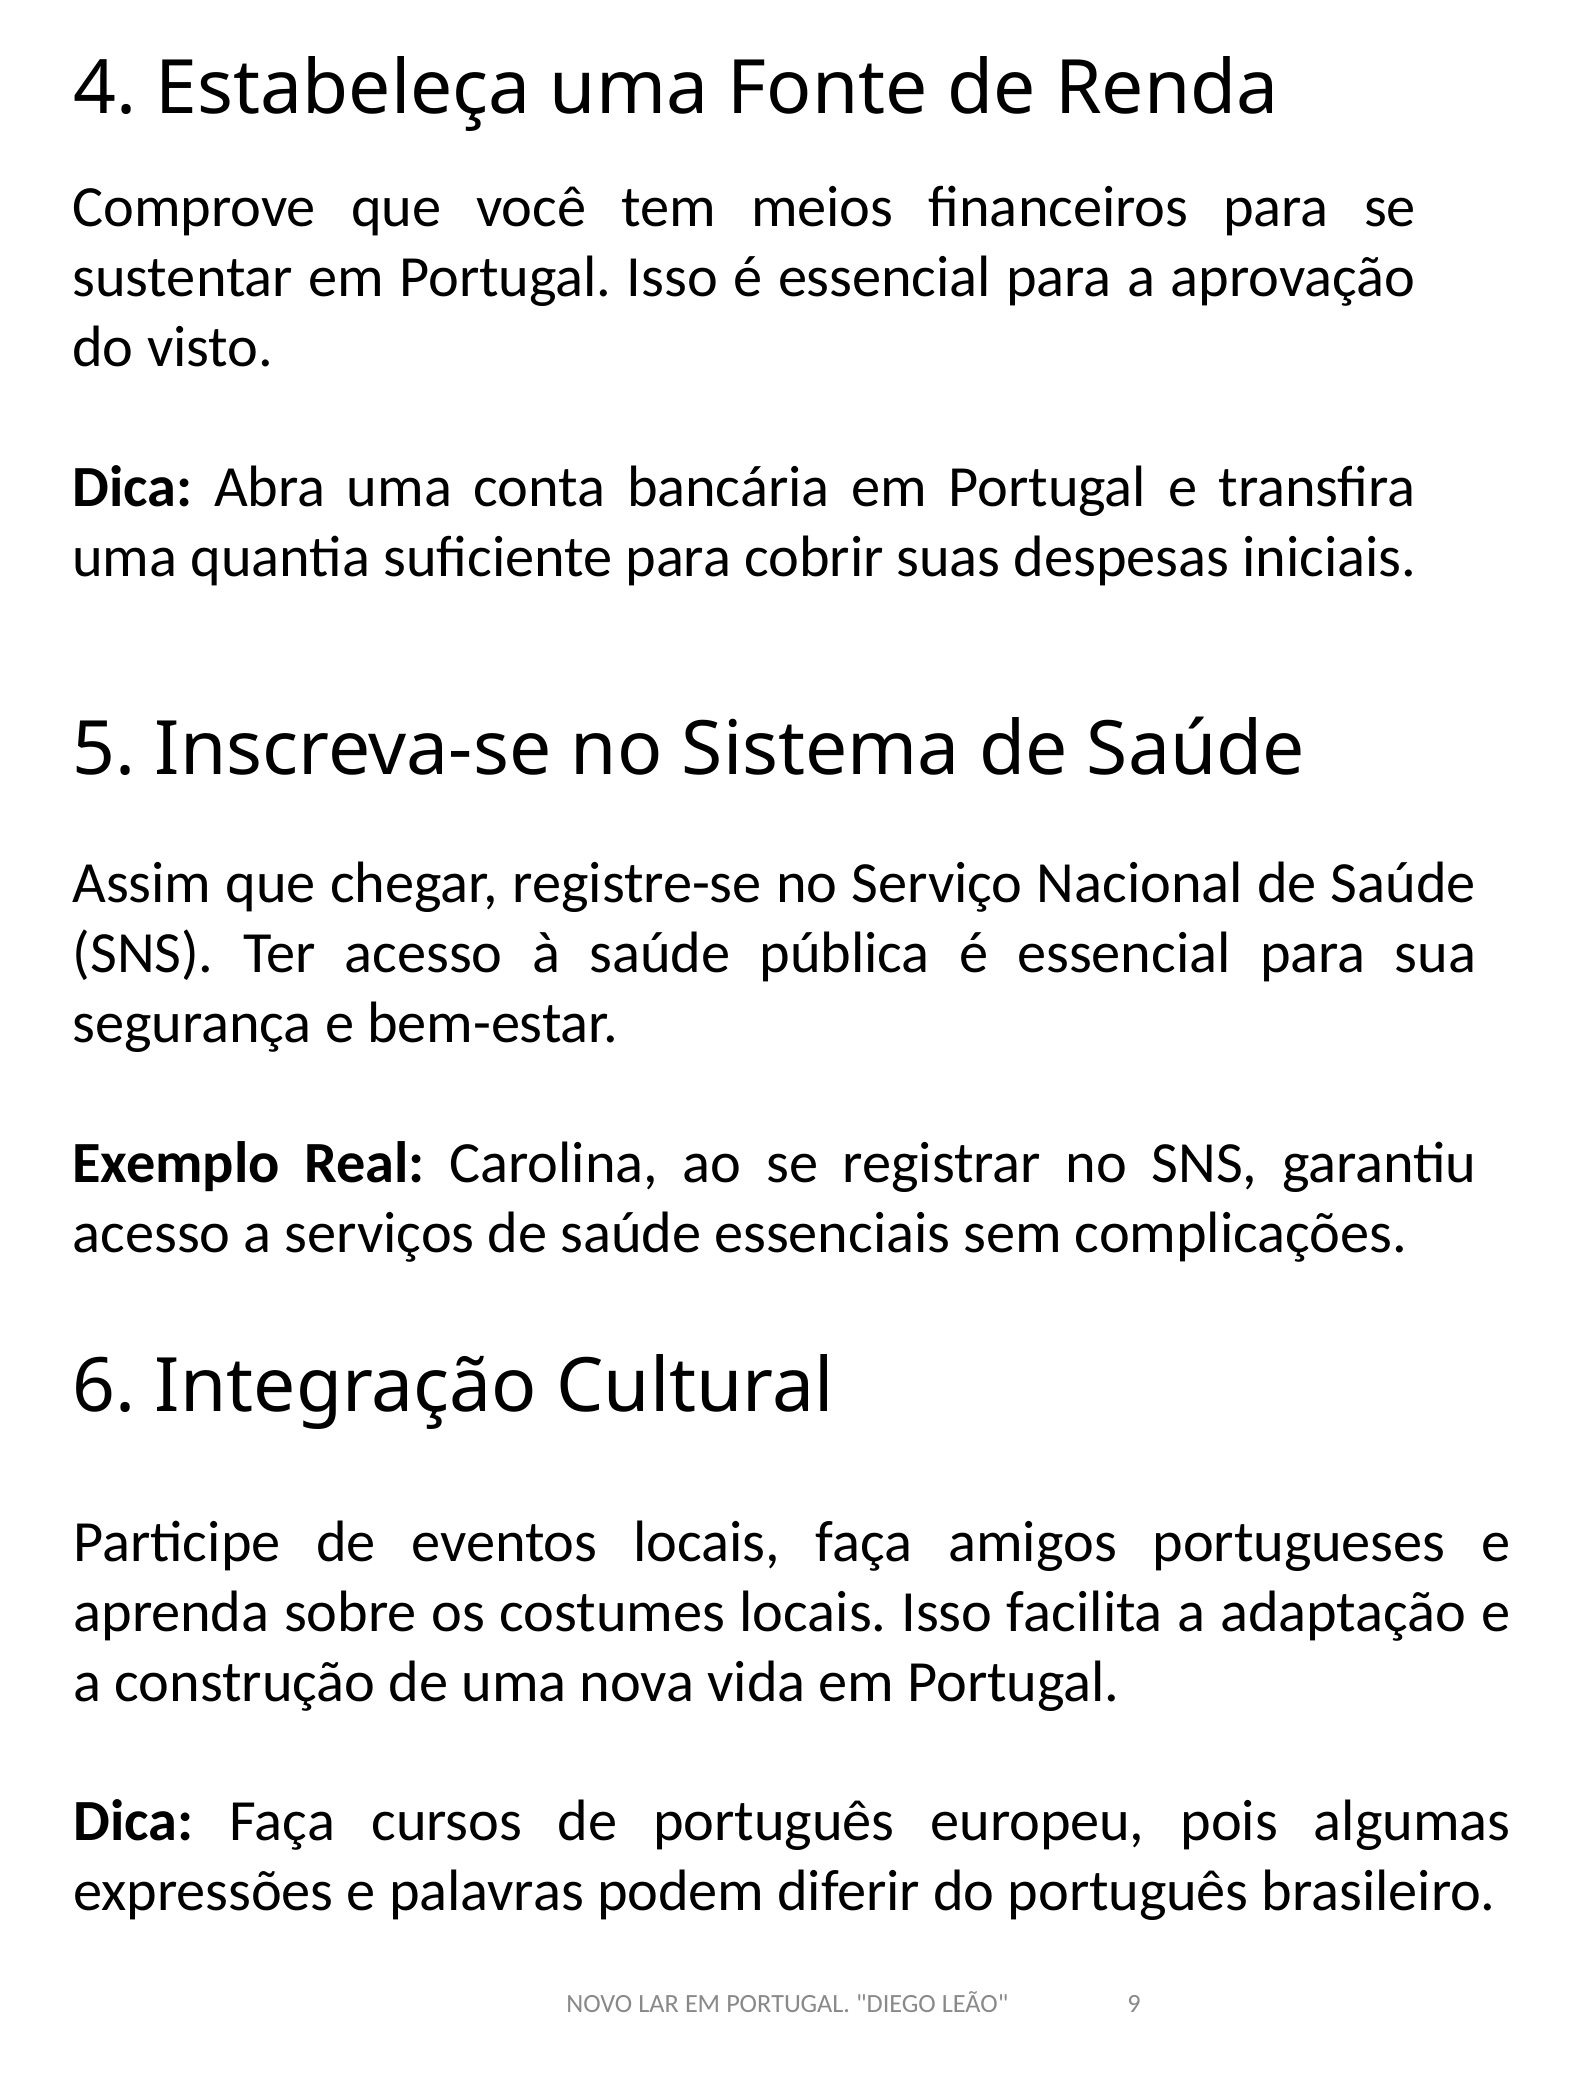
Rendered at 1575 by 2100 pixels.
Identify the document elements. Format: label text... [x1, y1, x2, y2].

text_box Participe de eventos locais, faça amigos portugueses e aprenda sobre os costumes locais. Isso facilita a adaptação e a construção de uma nova vida em Portugal. Dica: Faça cursos de português europeu, pois algumas expressões e palavras podem diferir do português brasileiro. [58, 1435, 1531, 1936]
text_box 5. Inscreva-se no Sistema de Saúde [57, 692, 1492, 799]
text_box 4. Estabeleça uma Fonte de Renda [58, 30, 1493, 137]
text_box Assim que chegar, registre-se no Serviço Nacional de Saúde (SNS). Ter acesso à saúde pública é essencial para sua segurança e bem-estar. Exemplo Real: Carolina, ao se registrar no SNS, garantiu acesso a serviços de saúde essenciais sem complicações. [57, 836, 1492, 1276]
text_box 6. Integração Cultural [57, 1329, 1492, 1436]
text_box NOVO LAR EM PORTUGAL. "DIEGO LEÃO" [521, 1946, 1054, 2059]
text_box Comprove que você tem meios financeiros para se sustentar em Portugal. Isso é essencial para a aprovação do visto. Dica: Abra uma conta bancária em Portugal e transfira uma quantia suficiente para cobrir suas despesas iniciais. [57, 160, 1481, 600]
text_box [1112, 1946, 1467, 2059]
